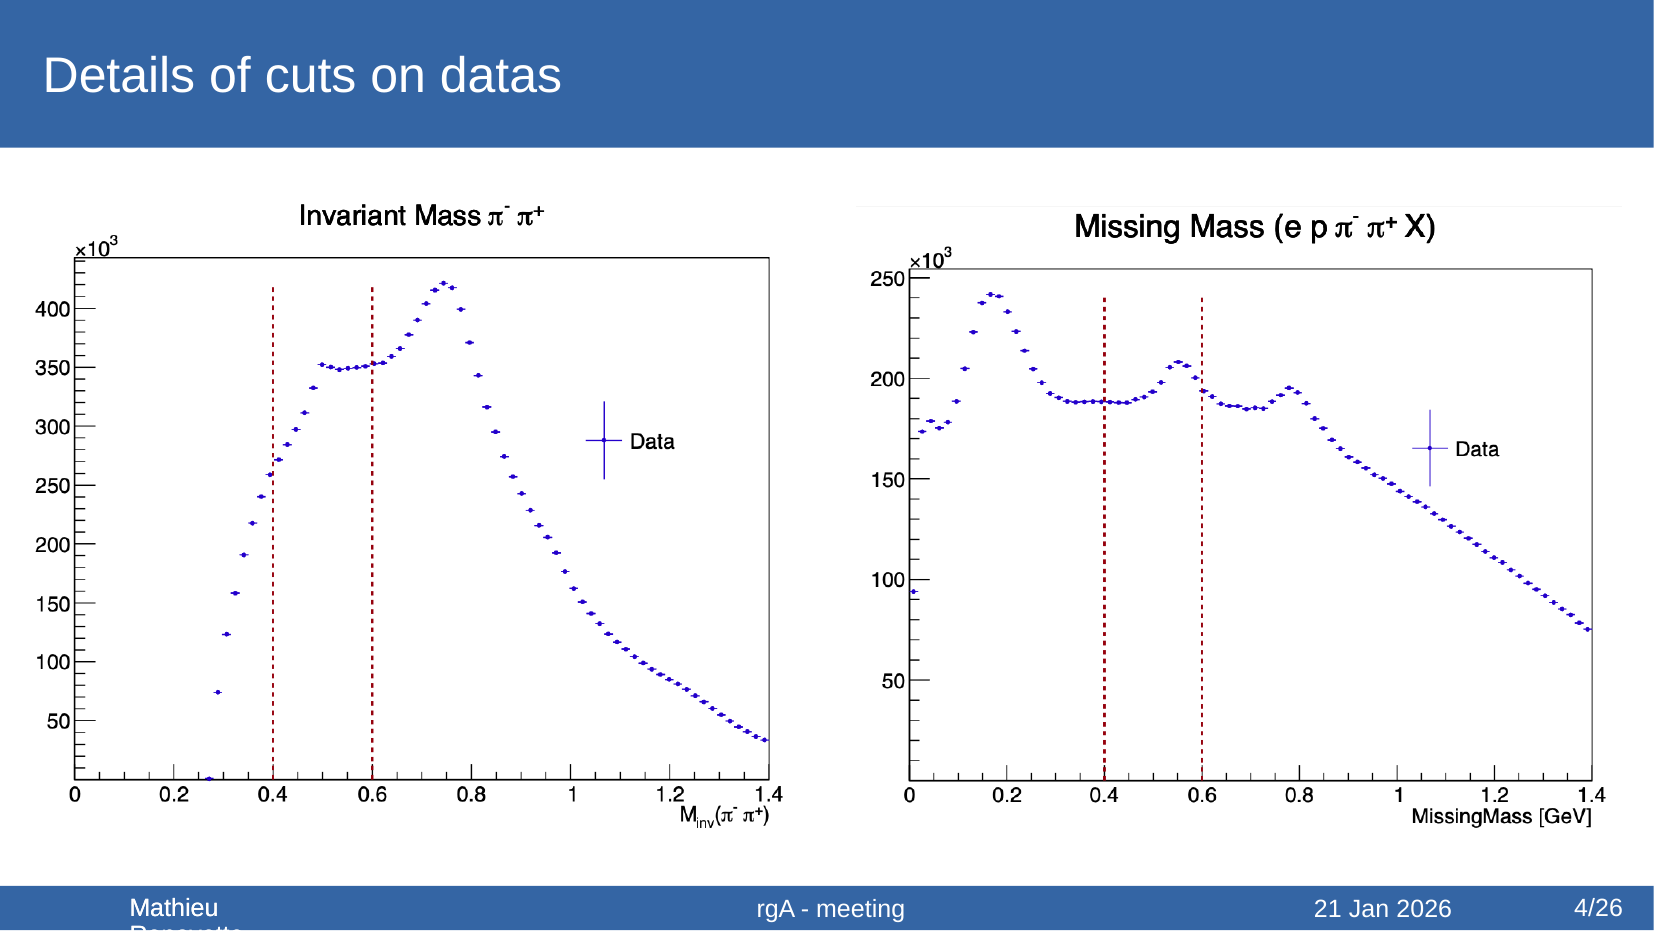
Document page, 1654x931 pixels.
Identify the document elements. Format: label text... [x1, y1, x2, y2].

picture [21, 199, 798, 834]
text_box 4/26 [1559, 885, 1654, 930]
picture [856, 206, 1622, 834]
text_box [0, 0, 1654, 148]
text_box Details of cuts on datas [27, 40, 886, 114]
text_box rgA - meeting [734, 887, 953, 931]
text_box Mathieu Ronayette [114, 885, 355, 929]
text_box 21 Jan 2026 [1299, 887, 1536, 931]
text_box [226, 885, 1654, 931]
text_box [0, 885, 131, 931]
